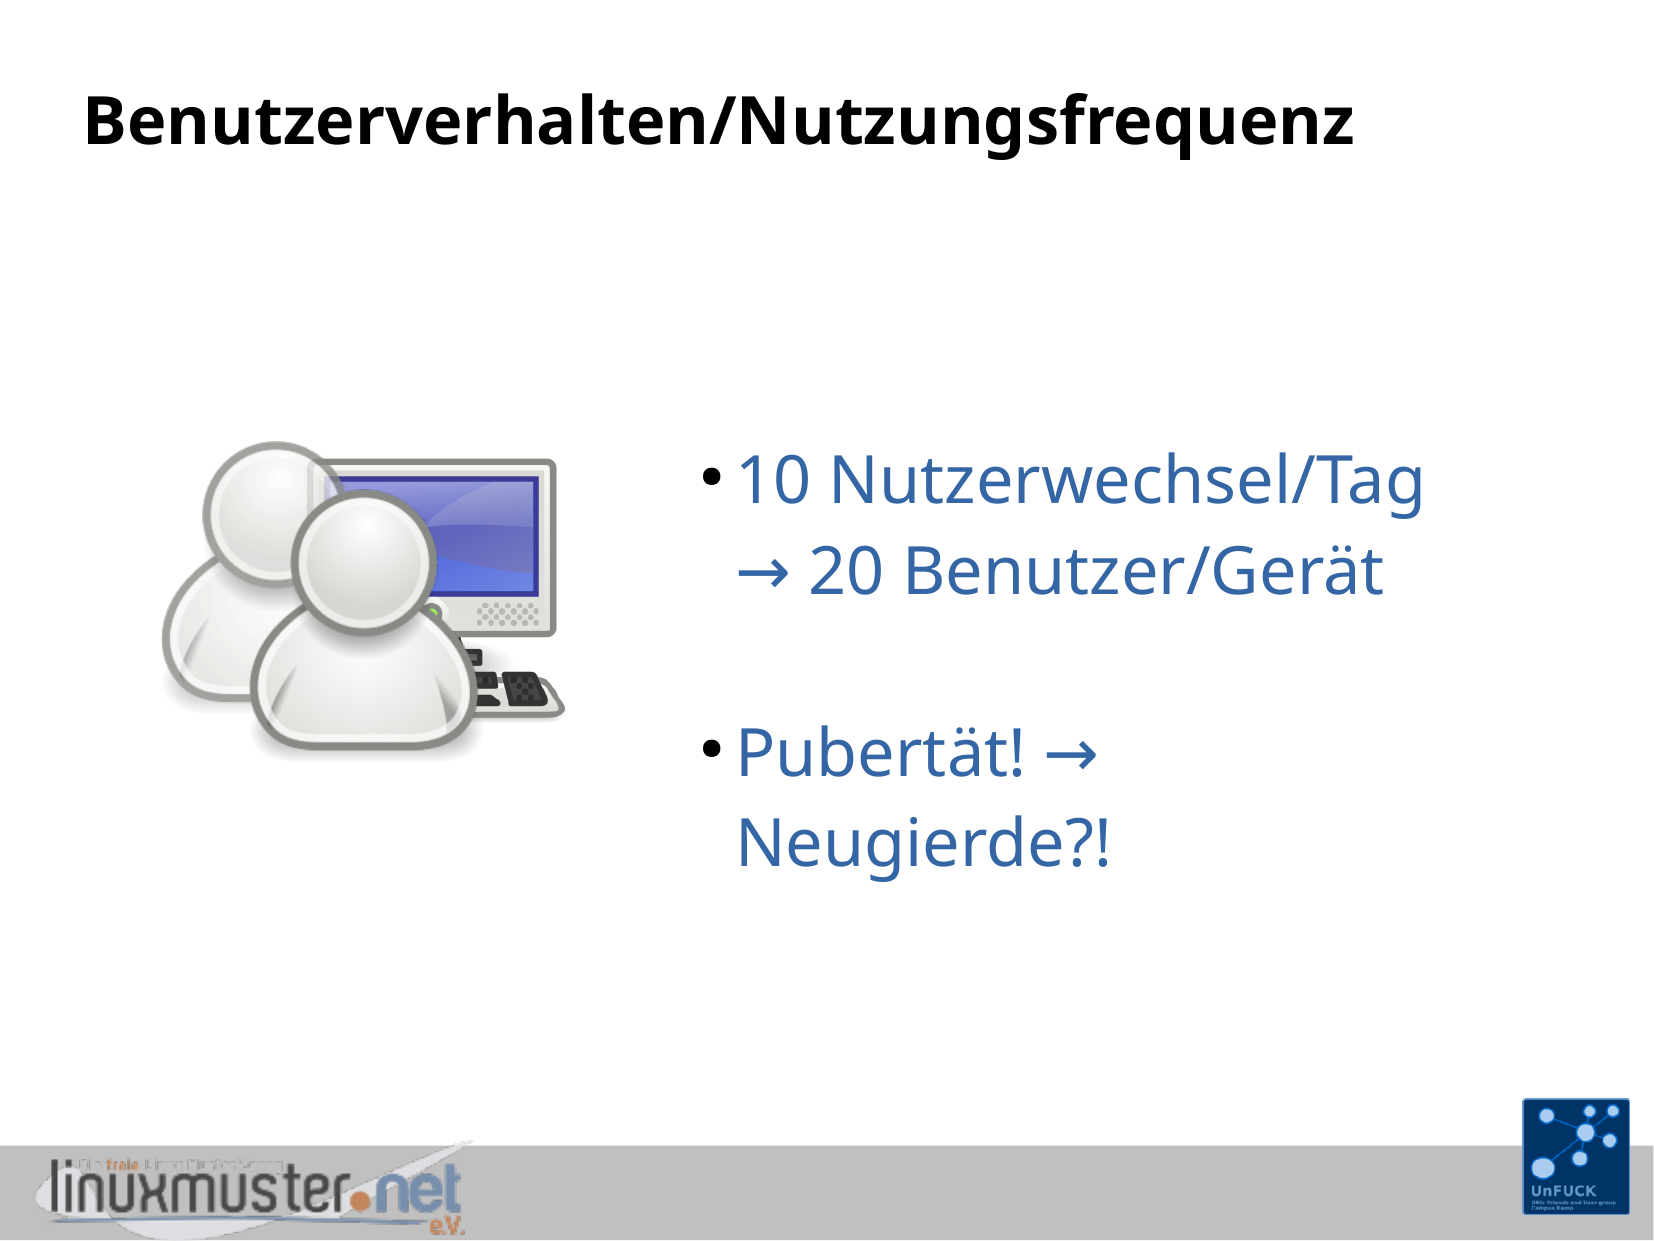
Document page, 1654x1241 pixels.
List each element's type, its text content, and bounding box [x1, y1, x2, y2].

title Benutzerverhalten/Nutzungsfrequenz [82, 49, 1571, 189]
picture [1522, 1098, 1630, 1215]
picture [36, 1140, 473, 1241]
text_box 10 Nutzerwechsel/Tag → 20 Benutzer/Gerät Pubertät! → Neugierde?! [685, 425, 1501, 741]
picture [131, 401, 567, 792]
